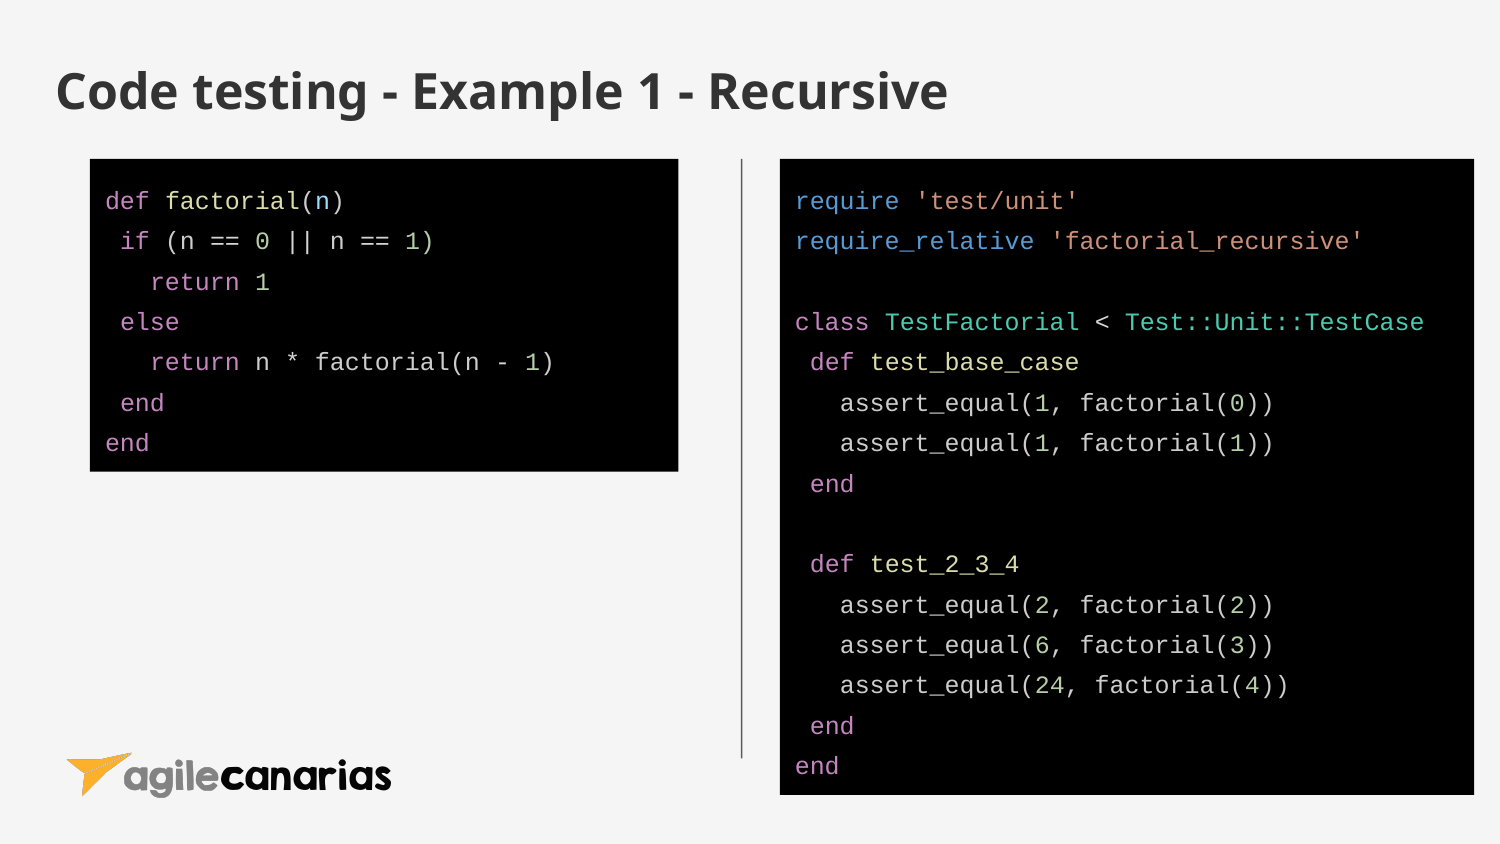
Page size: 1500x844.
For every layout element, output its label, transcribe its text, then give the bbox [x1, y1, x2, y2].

text_box require 'test/unit' require_relative 'factorial_recursive' class TestFactorial < Test::Unit::TestCase def test_base_case assert_equal(1, factorial(0)) assert_equal(1, factorial(1)) end def test_2_3_4 assert_equal(2, factorial(2)) assert_equal(6, factorial(3)) assert_equal(24, factorial(4)) end end [779, 158, 1475, 795]
text_box Code testing - Example 1 - Recursive [55, 59, 1373, 132]
text_box def factorial(n) if (n == 0 || n == 1) return 1 else return n * factorial(n - 1) end end [89, 158, 679, 472]
picture [55, 741, 401, 810]
